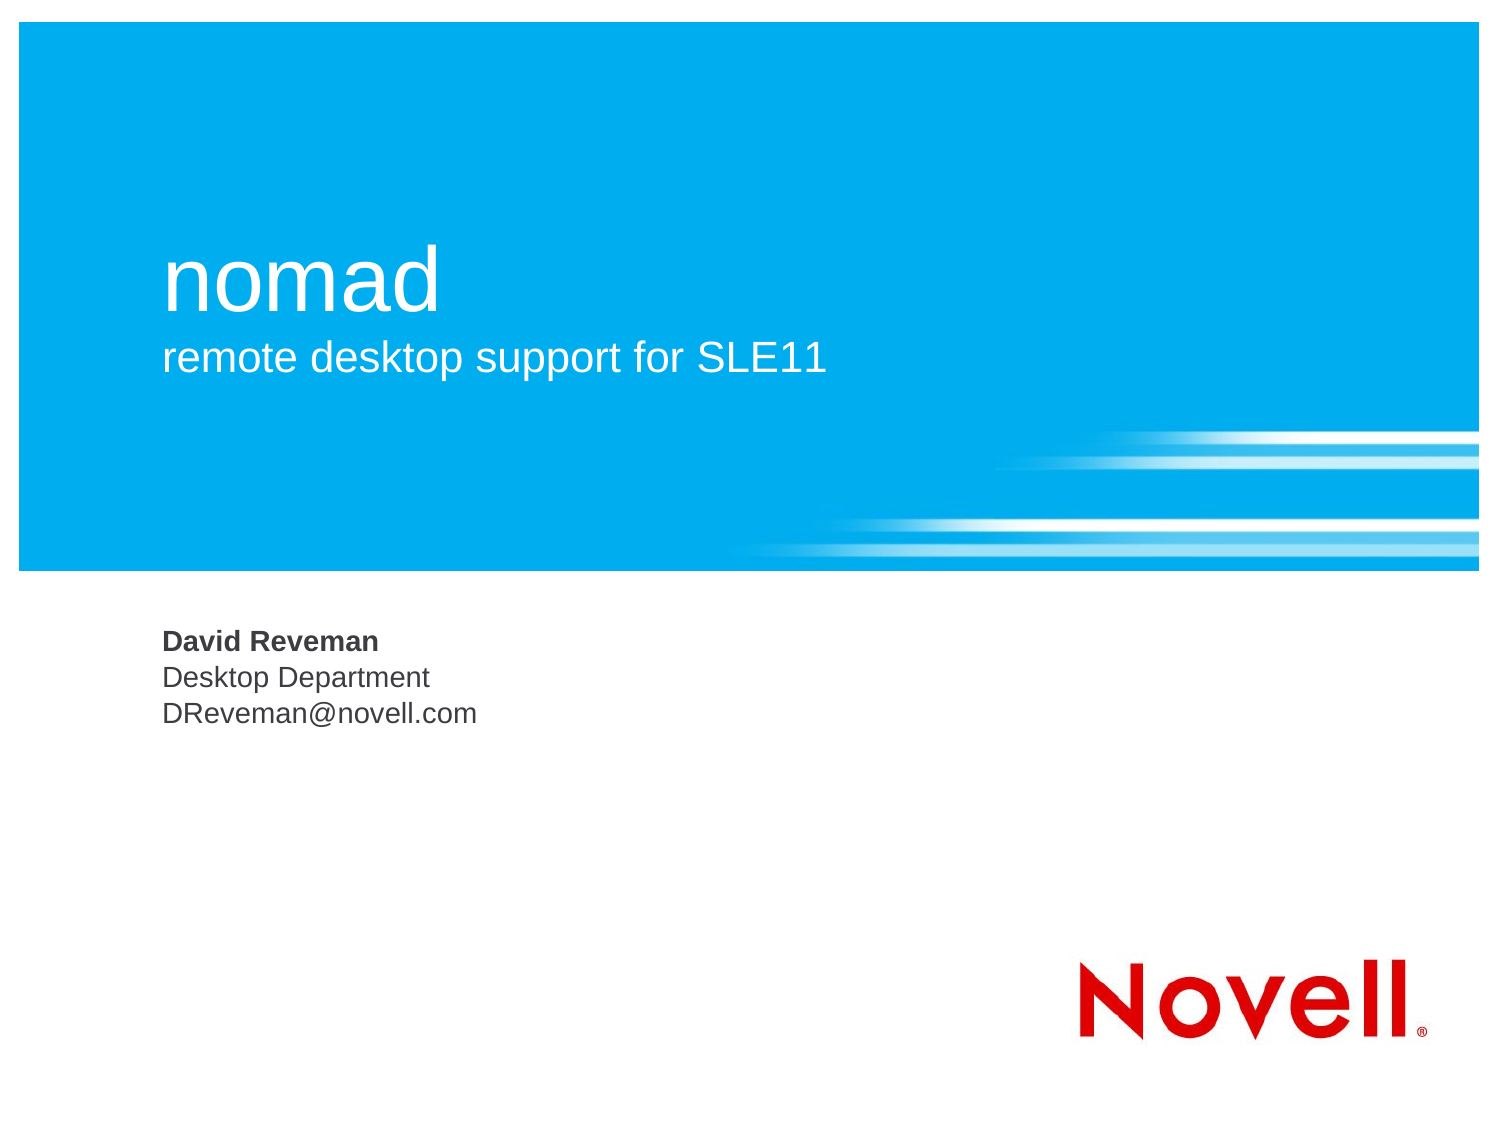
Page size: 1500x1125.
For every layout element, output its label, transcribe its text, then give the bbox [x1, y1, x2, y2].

title nomad remote desktop support for SLE11 [161, 151, 1475, 383]
picture [779, 518, 1479, 557]
picture [1041, 431, 1479, 470]
picture [1070, 951, 1434, 1047]
subtitle David Reveman Desktop Department DReveman@novell.com [162, 622, 786, 850]
